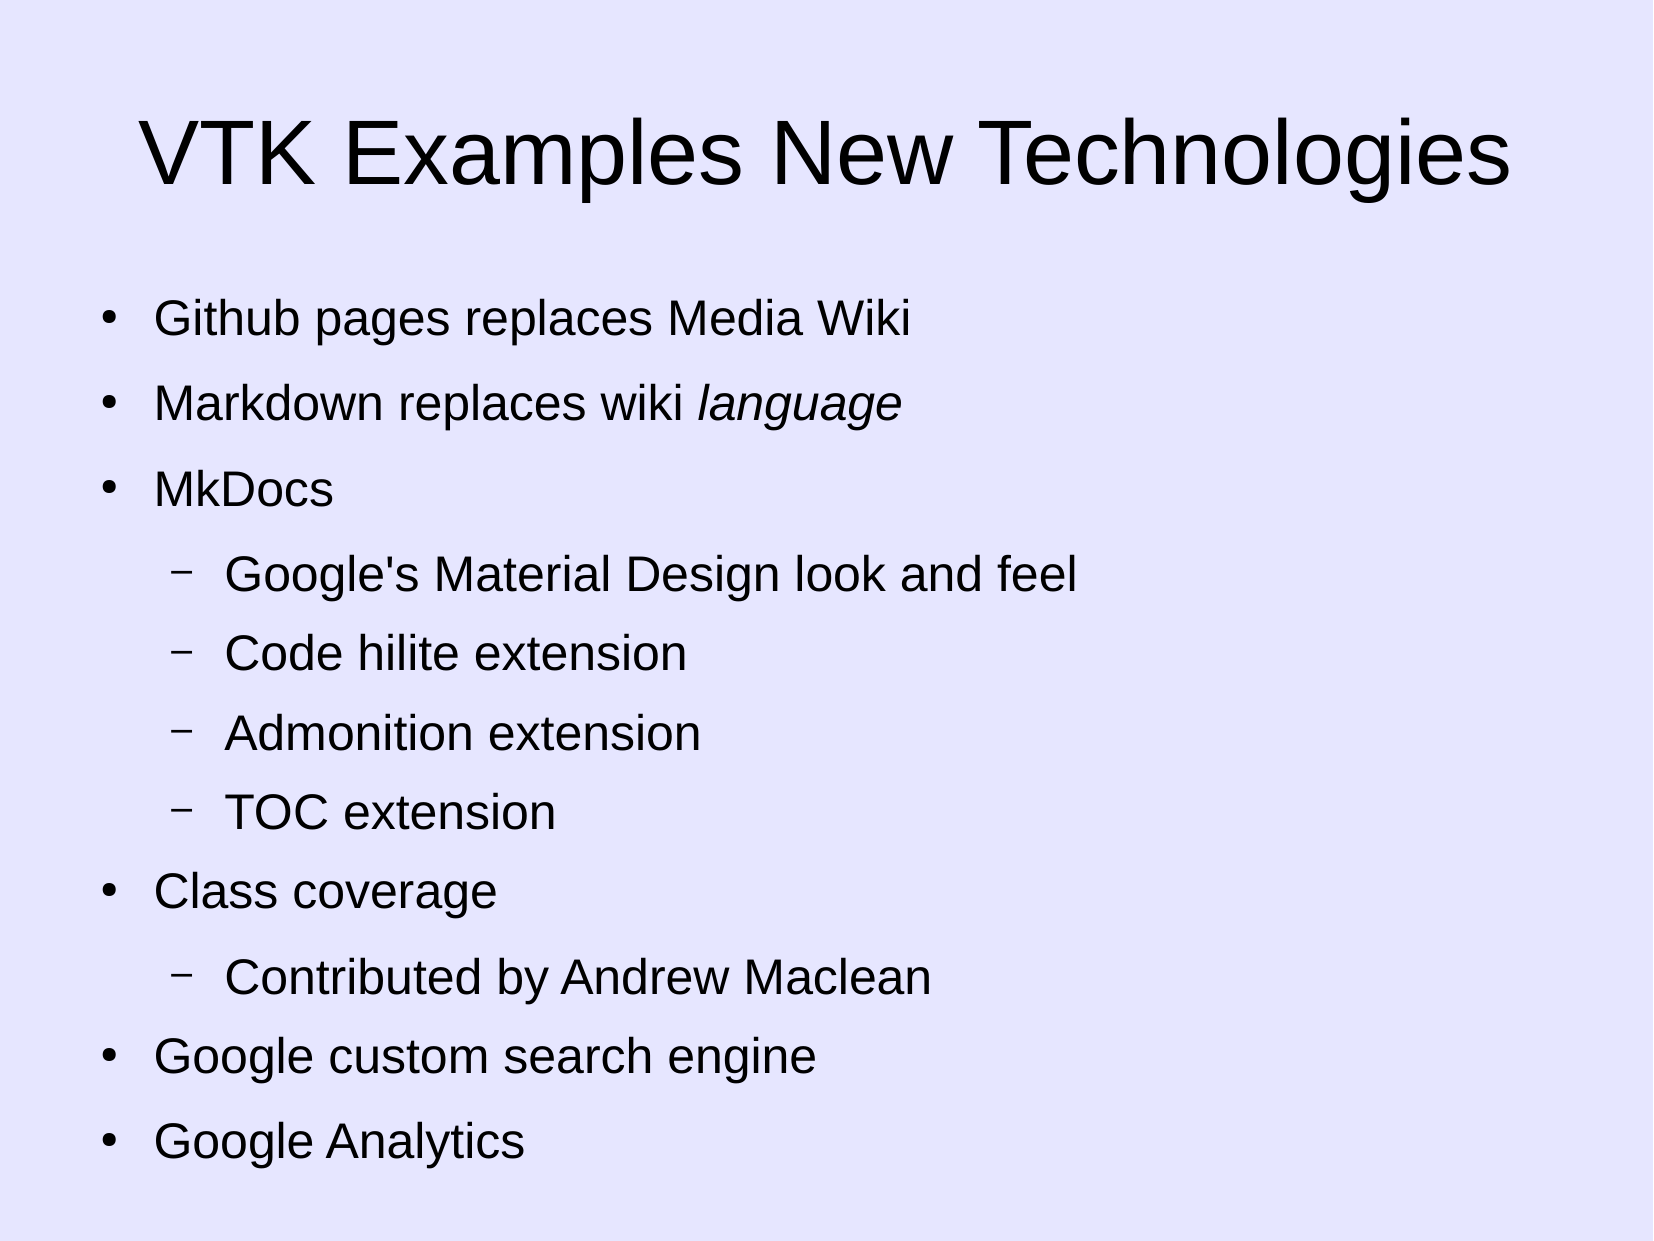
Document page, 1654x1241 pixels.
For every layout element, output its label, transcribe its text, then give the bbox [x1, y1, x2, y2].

list Github pages replaces Media Wiki Markdown replaces wiki language MkDocs Google's Material Design look and feel Code hilite extension Admonition extension TOC extension Class coverage Contributed by Andrew Maclean Google custom search engine Google Analytics [82, 290, 1571, 1170]
title VTK Examples New Technologies [82, 49, 1571, 257]
